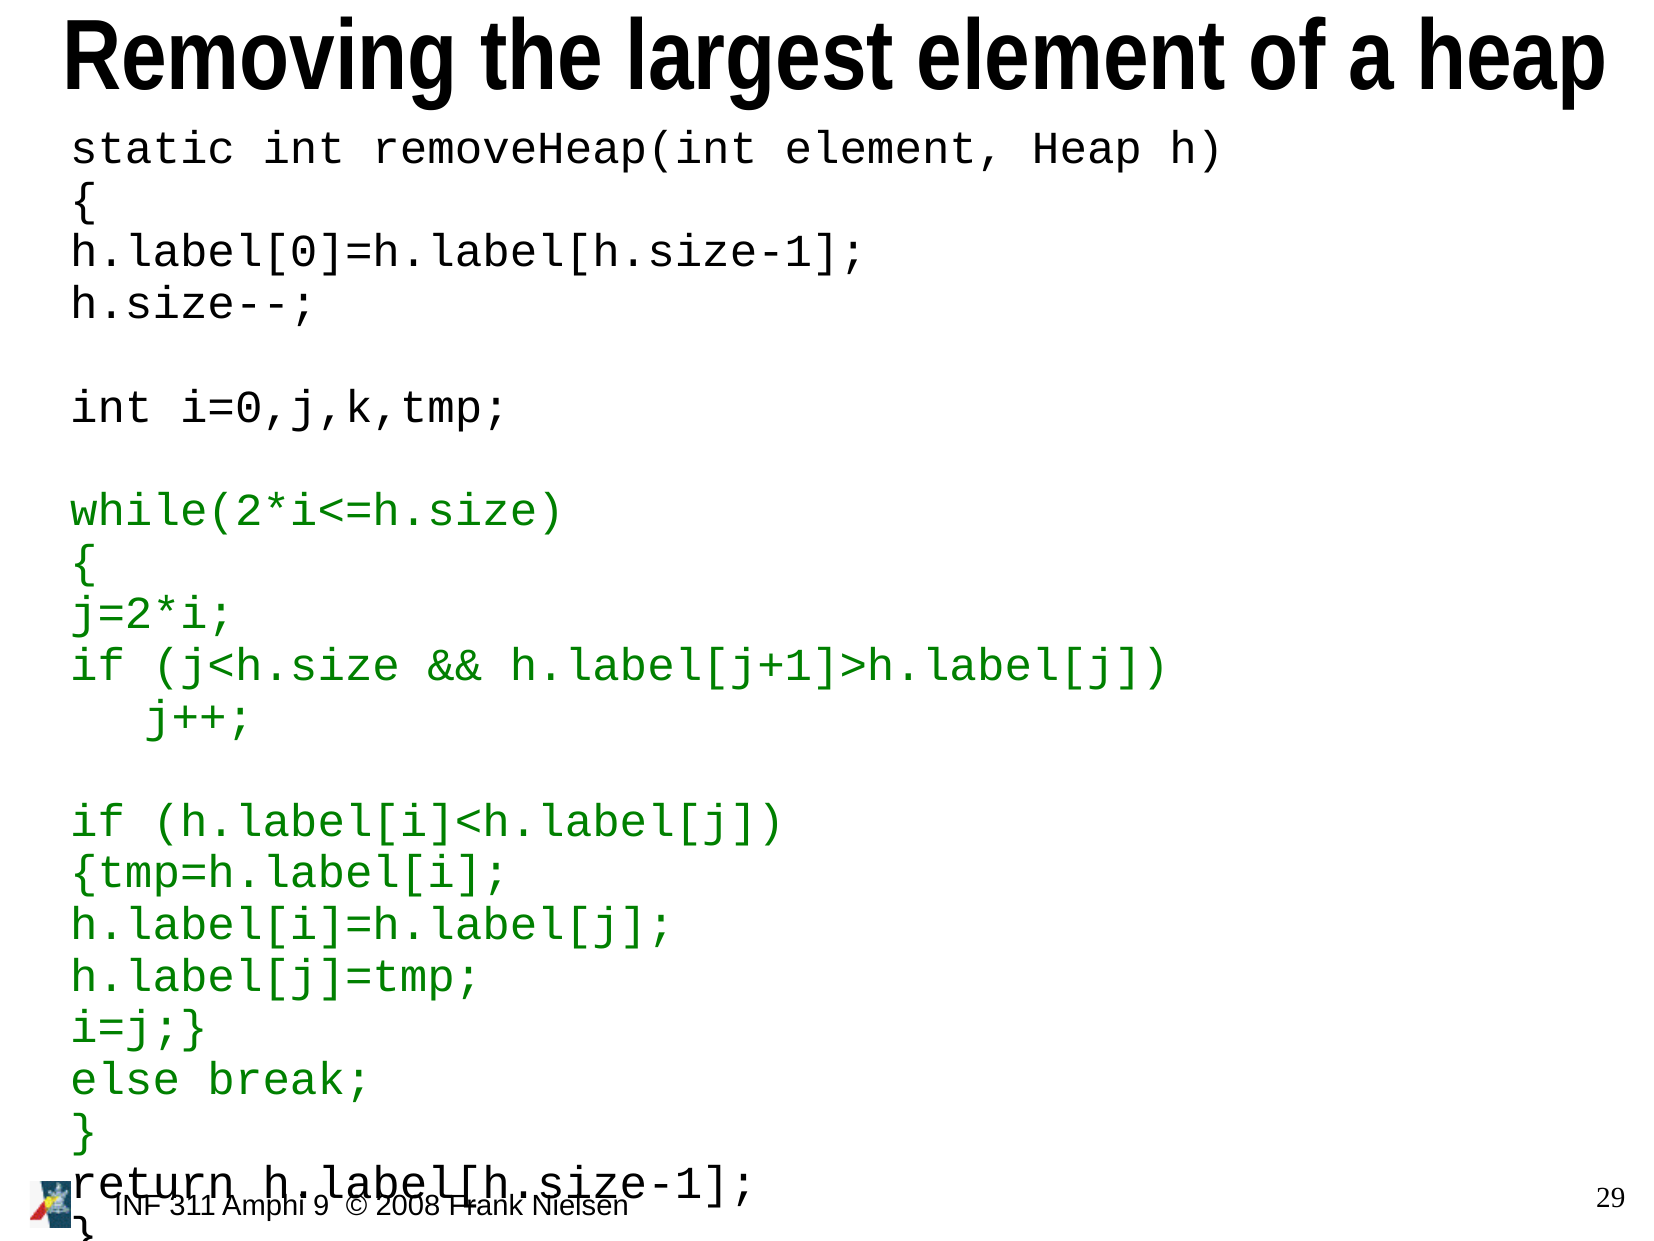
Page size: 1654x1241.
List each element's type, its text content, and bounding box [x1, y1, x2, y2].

text_box static int removeHeap(int element, Heap h) { h.label[0]=h.label[h.size-1]; h.size--; int i=0,j,k,tmp; while(2*i<=h.size) { j=2*i; if (j<h.size && h.label[j+1]>h.label[j]) j++; if (h.label[i]<h.label[j]) {tmp=h.label[i]; h.label[i]=h.label[j]; h.label[j]=tmp; i=j;} else break; } return h.label[h.size-1]; } [55, 119, 1241, 1207]
picture [29, 1181, 71, 1228]
text_box Removing the largest element of a heap [47, 0, 1624, 119]
